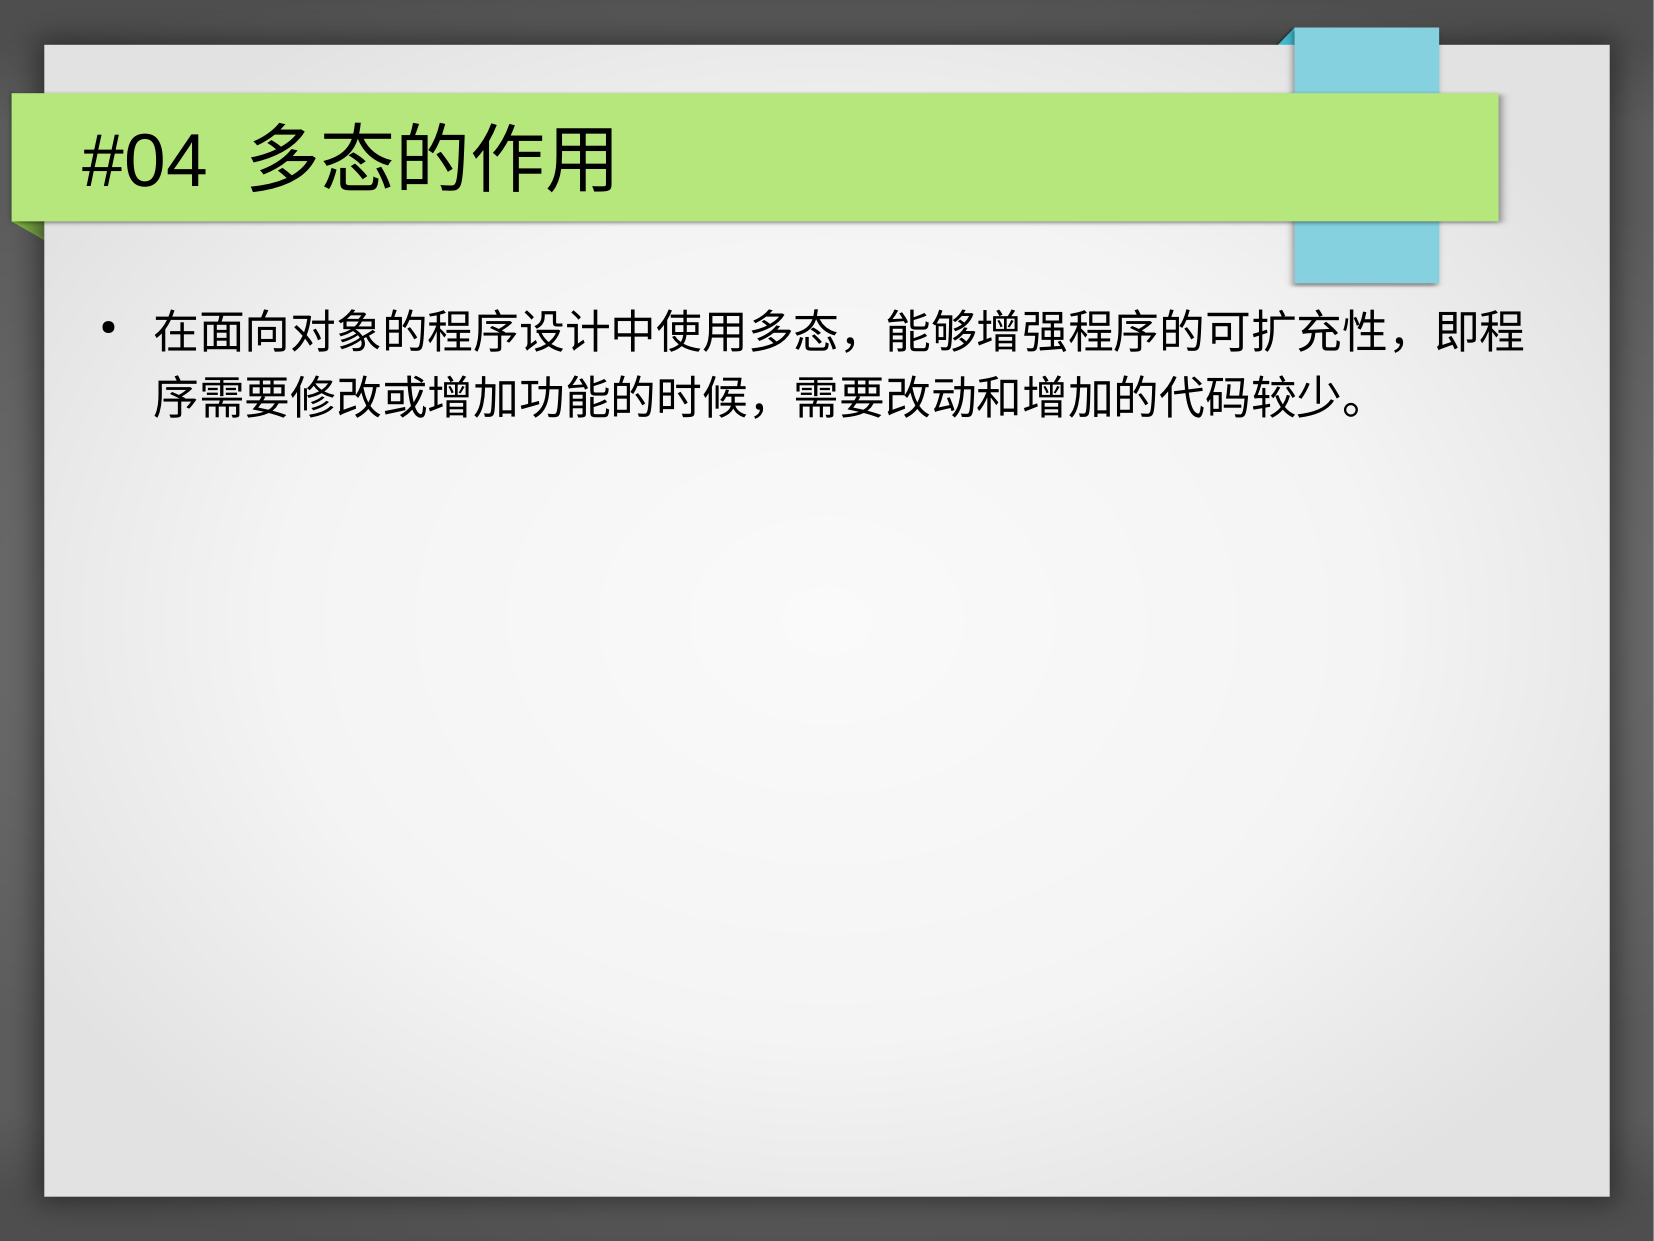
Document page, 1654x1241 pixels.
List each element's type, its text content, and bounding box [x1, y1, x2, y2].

picture [0, 0, 1654, 1241]
list 在面向对象的程序设计中使用多态，能够增强程序的可扩充性，即程序需要修改或增加功能的时候，需要改动和增加的代码较少。 [82, 295, 1571, 1015]
title #04 多态的作用 [82, 94, 1264, 213]
